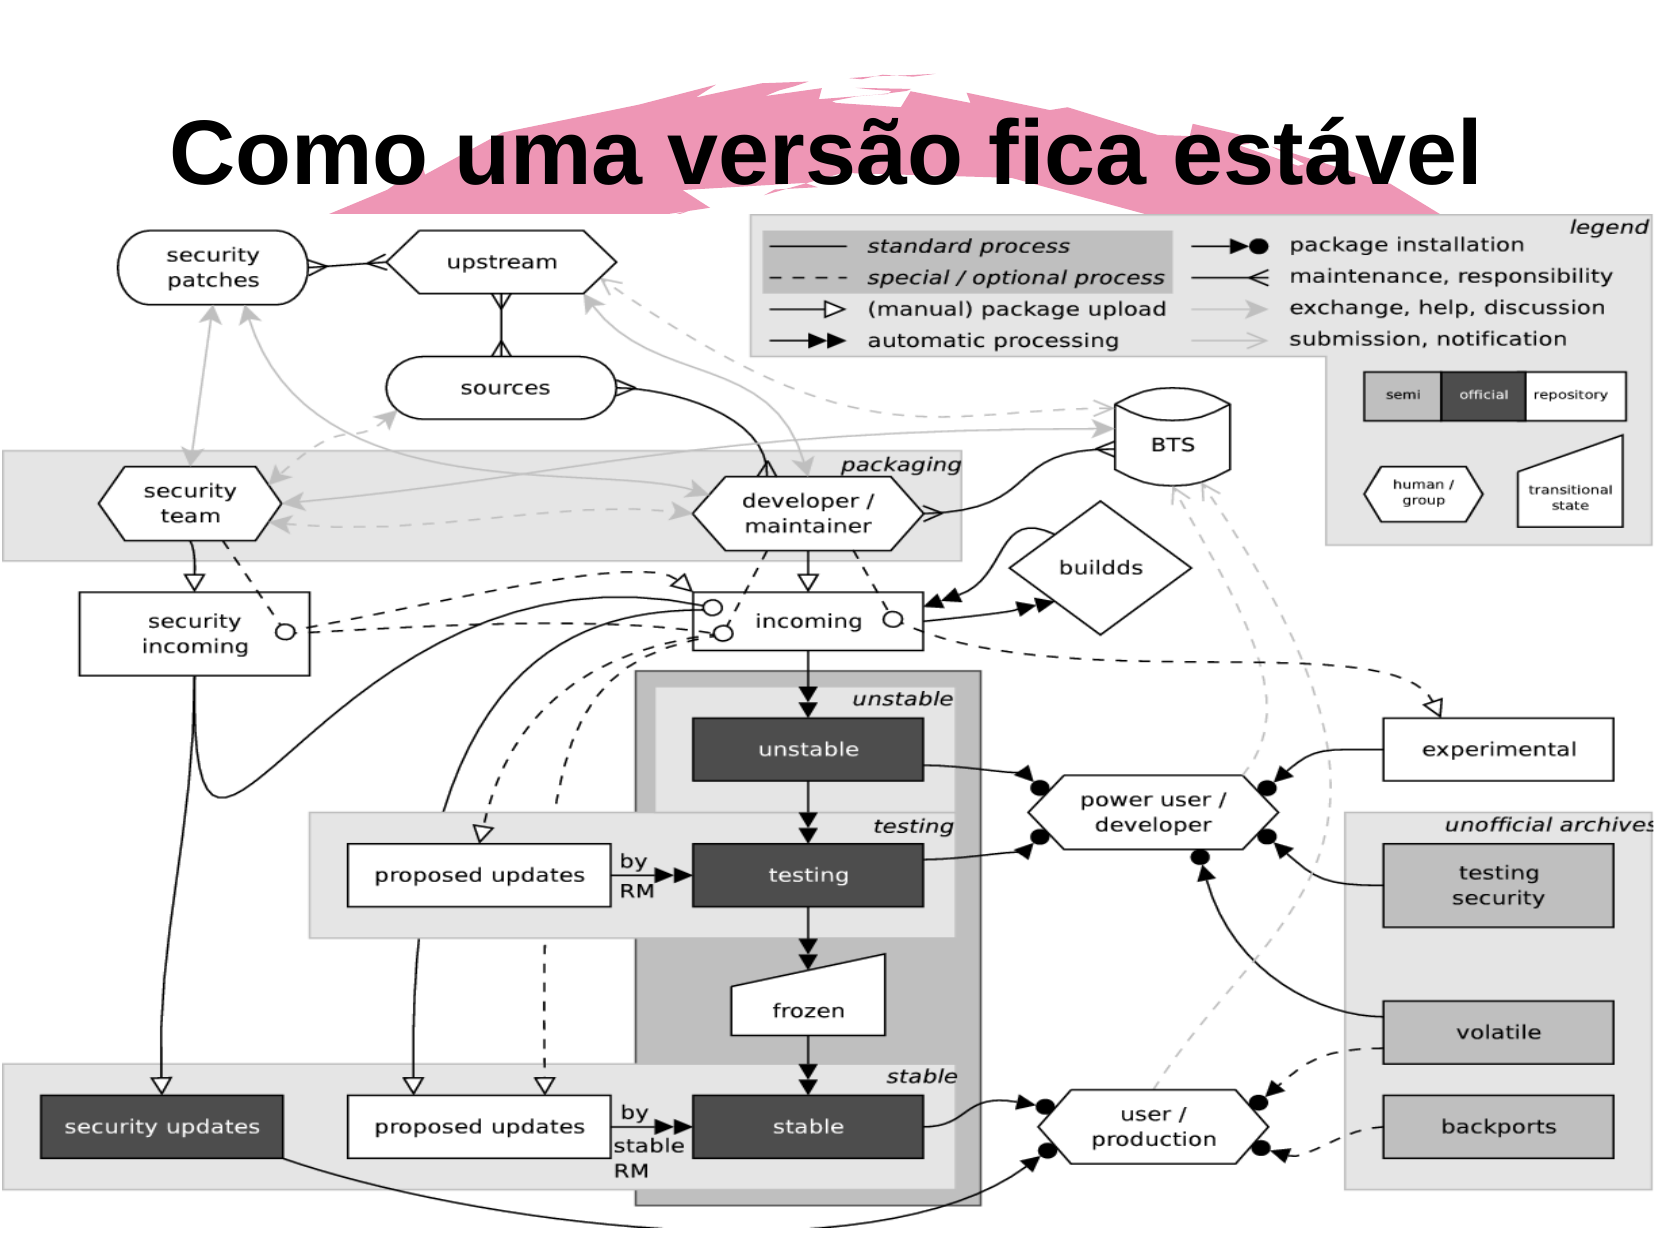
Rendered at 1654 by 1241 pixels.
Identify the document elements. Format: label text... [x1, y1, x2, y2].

title Como uma versão fica estável [82, 49, 1571, 214]
picture [2, 214, 1654, 1228]
